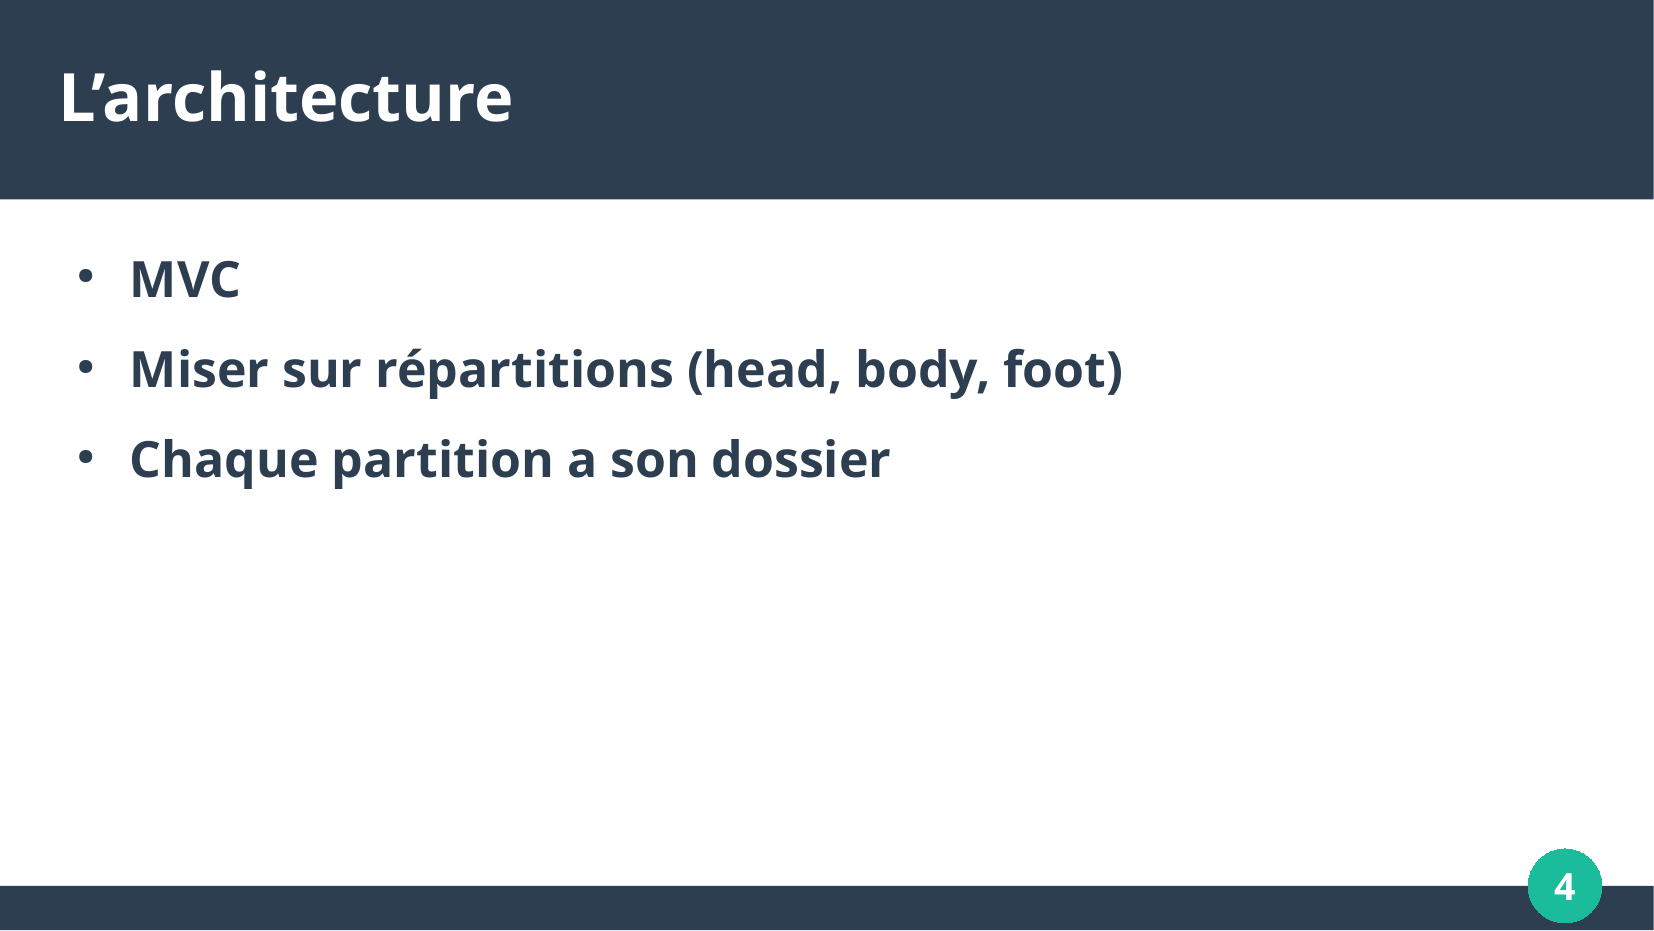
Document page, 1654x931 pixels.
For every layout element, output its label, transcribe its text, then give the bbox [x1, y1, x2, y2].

title L’architecture [59, 37, 1595, 155]
list MVC Miser sur répartitions (head, body, foot) Chaque partition a son dossier [59, 243, 1595, 864]
